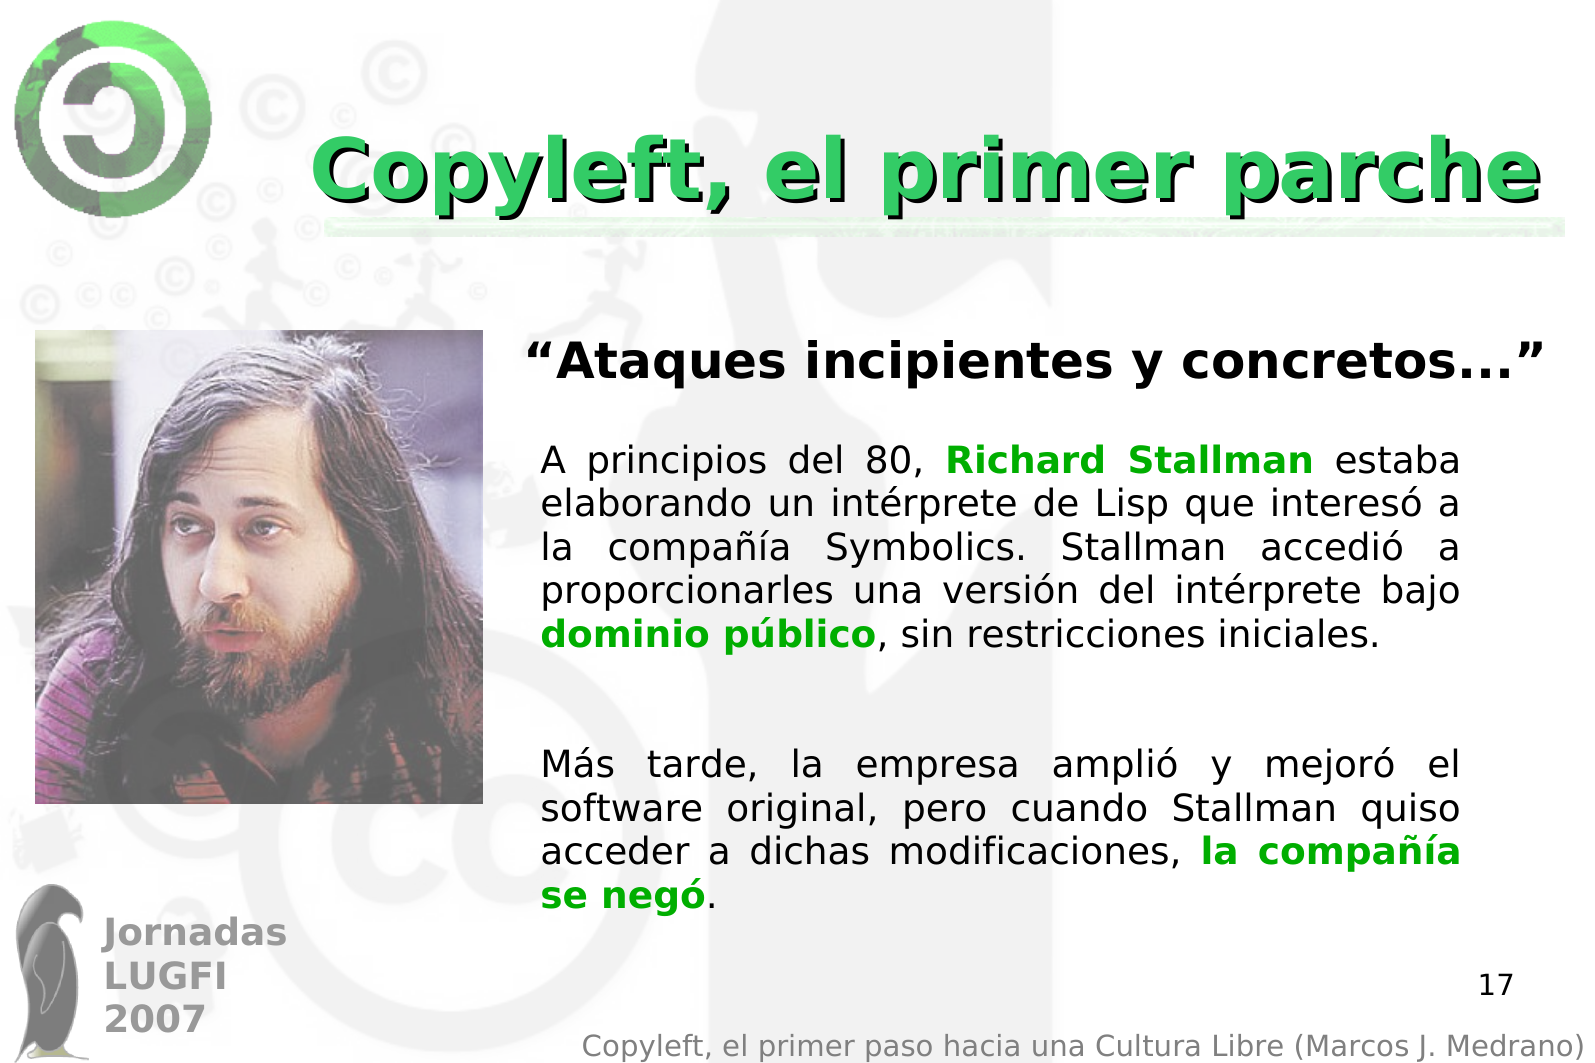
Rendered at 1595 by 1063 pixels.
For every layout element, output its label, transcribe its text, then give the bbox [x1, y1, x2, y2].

text_box “Ataques incipientes y concretos...” [508, 324, 1595, 398]
text_box Copyleft, el primer parche [295, 114, 1589, 233]
picture [35, 330, 483, 804]
text_box A principios del 80, Richard Stallman estaba elaborando un intérprete de Lisp que interesó a la compañía Symbolics. Stallman accedió a proporcionarles una versión del intérprete bajo dominio público, sin restricciones iniciales. Más tarde, la empresa amplió y mejoró el software original, pero cuando Stallman quiso acceder a dichas modificaciones, la compañía se negó. [525, 431, 1477, 925]
